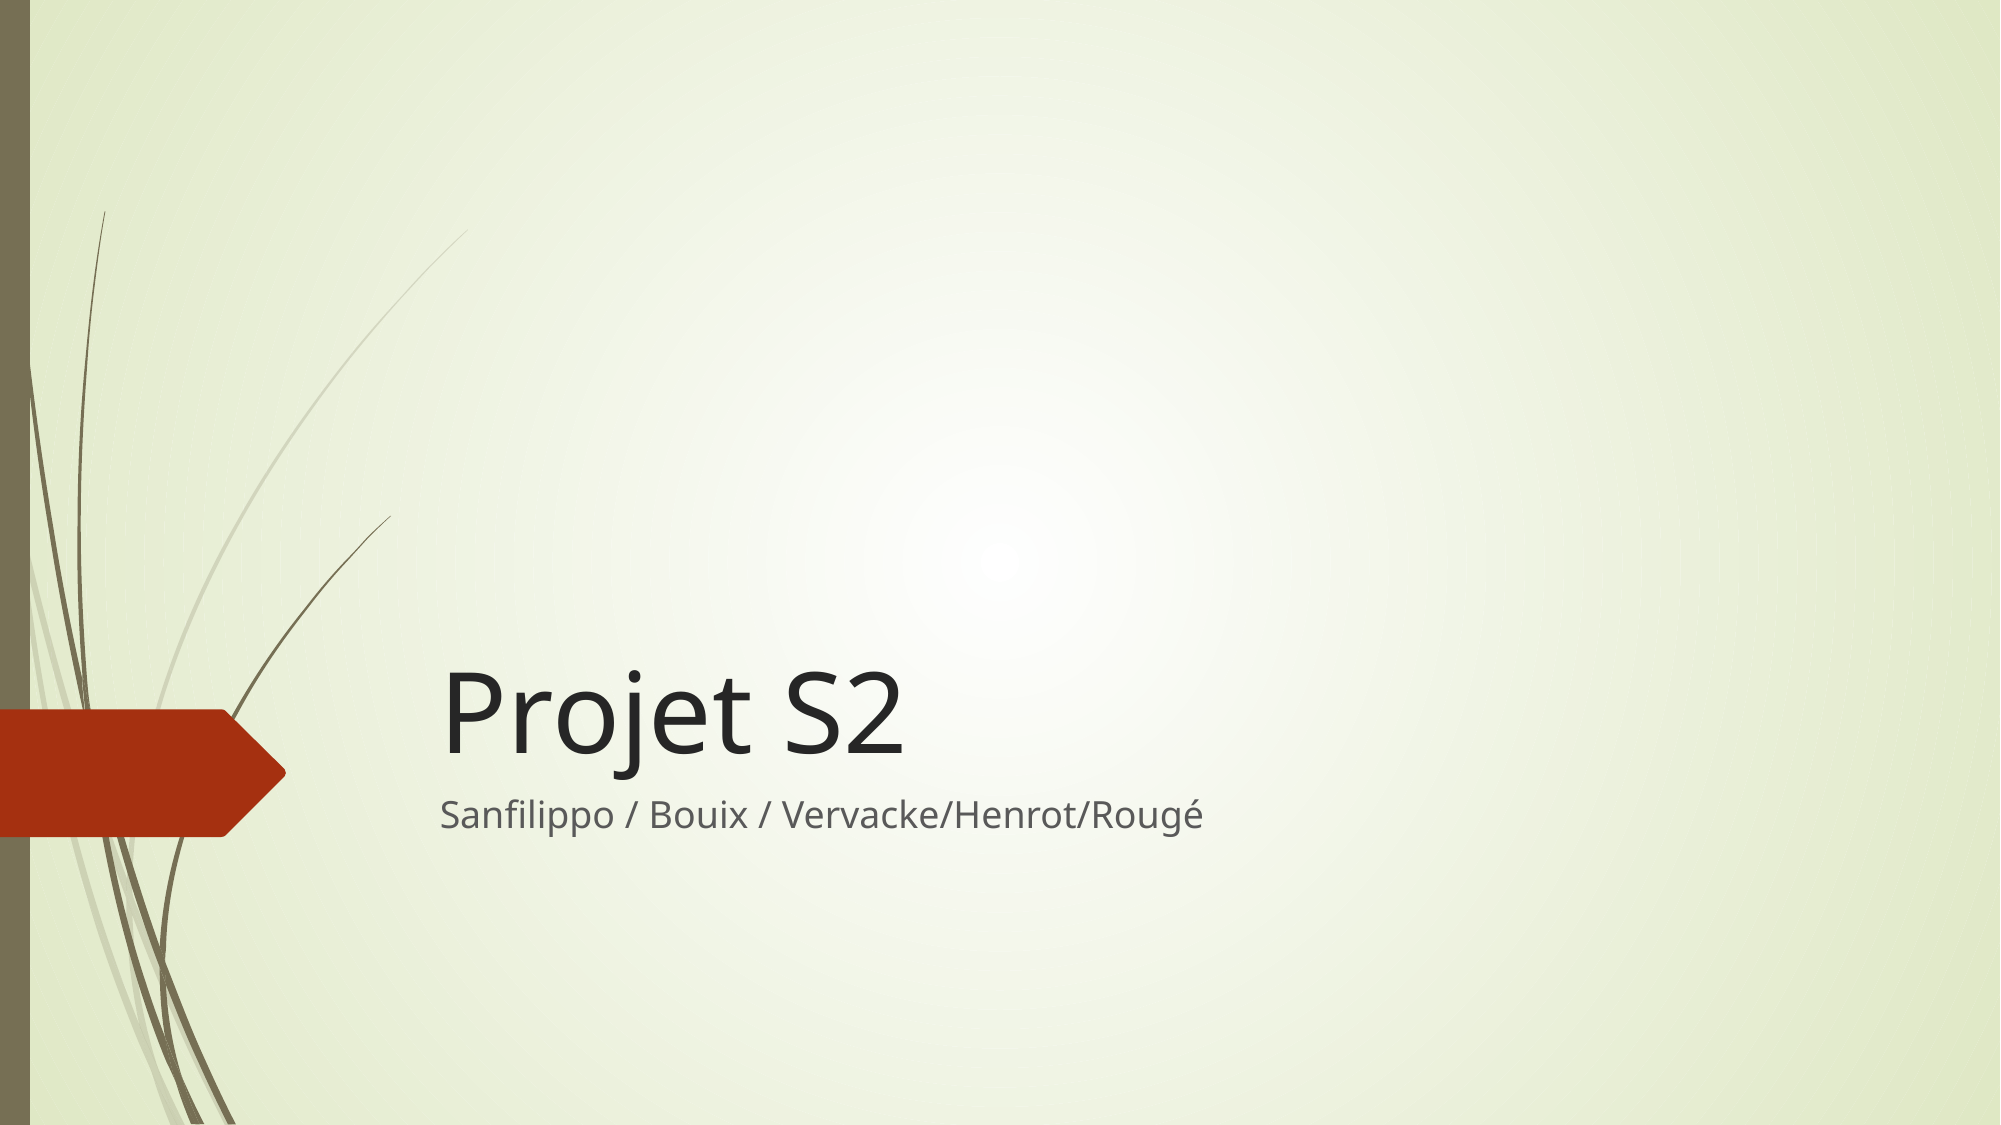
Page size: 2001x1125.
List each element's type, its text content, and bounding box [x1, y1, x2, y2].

subtitle Sanfilippo / Bouix / Vervacke/Henrot/Rougé [424, 783, 1888, 969]
title Projet S2 [424, 412, 1888, 783]
